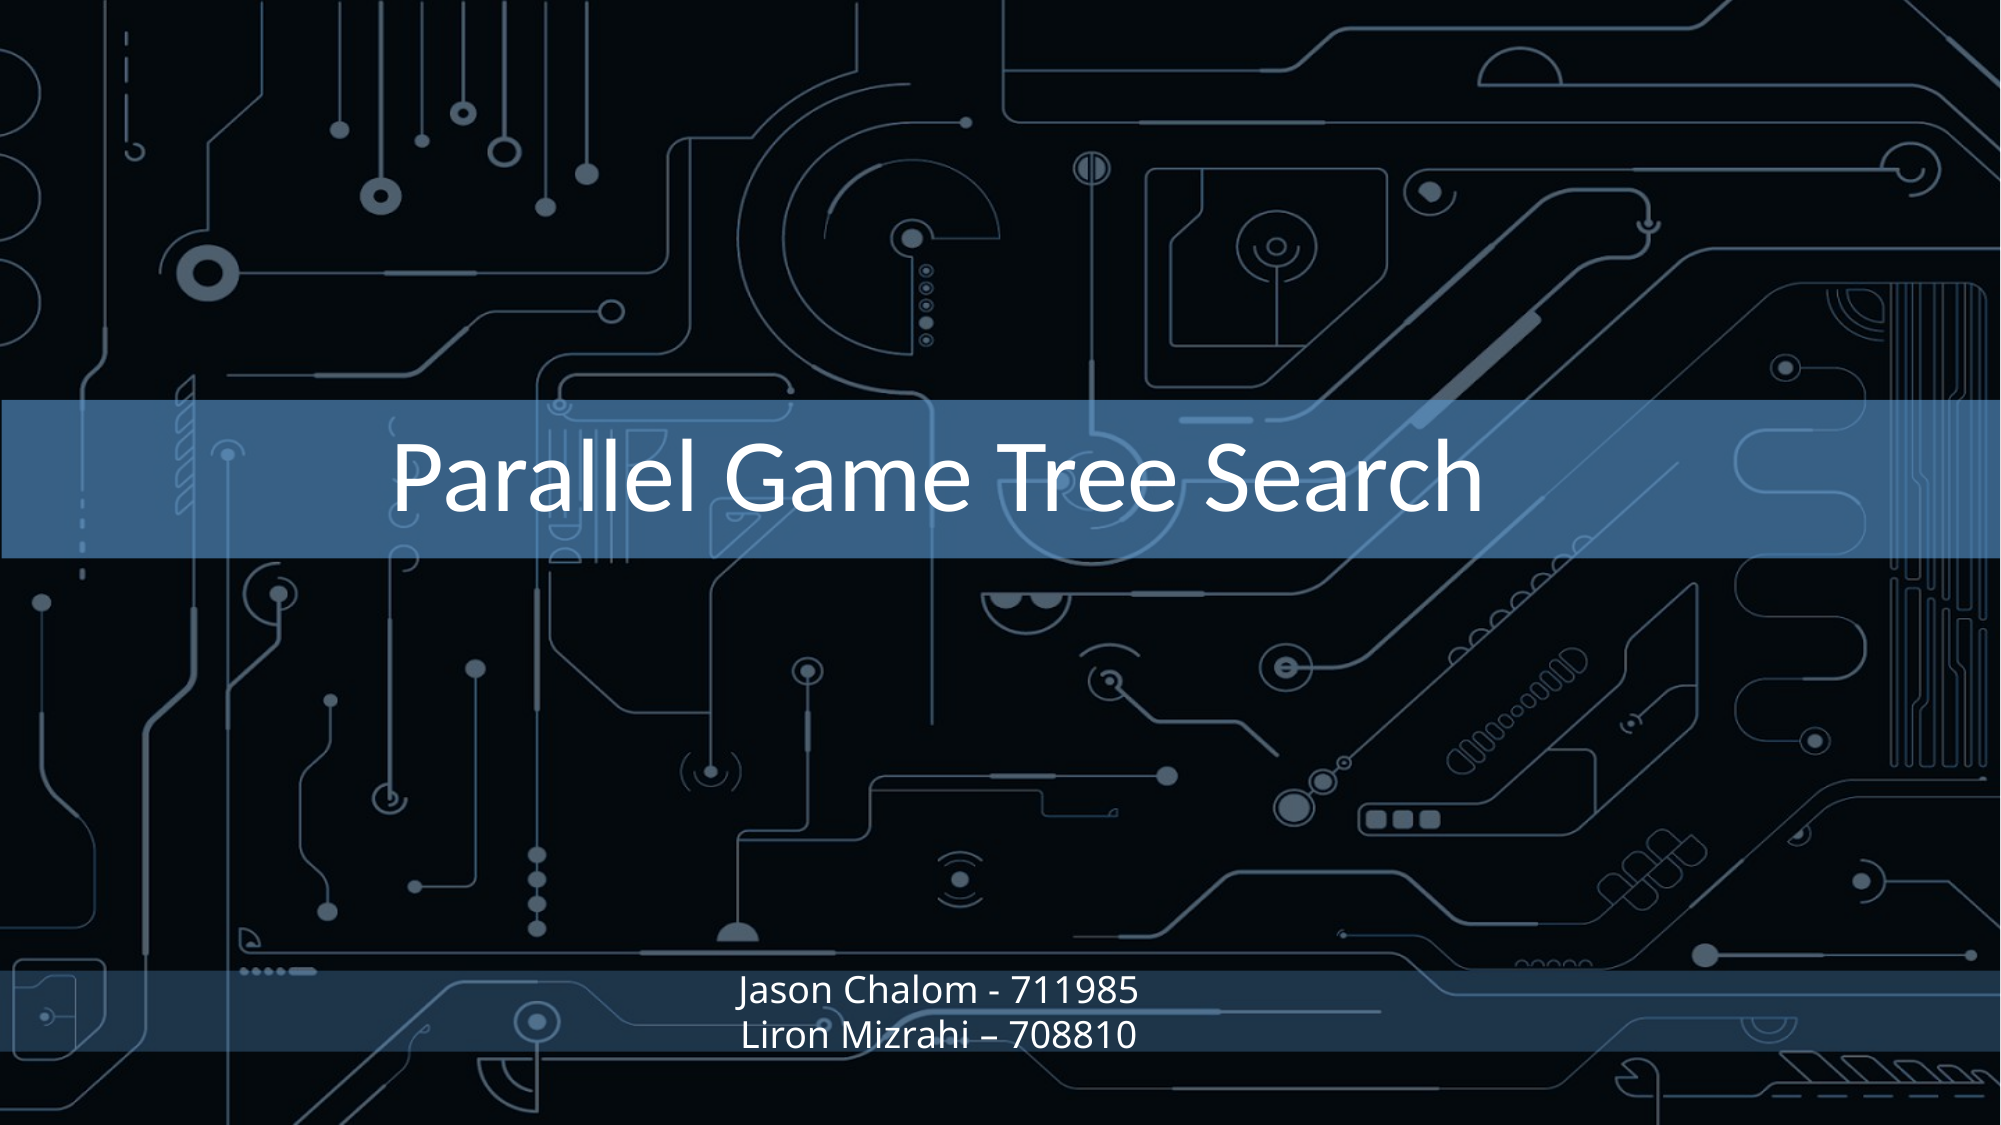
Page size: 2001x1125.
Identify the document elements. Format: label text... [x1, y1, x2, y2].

text_box Parallel Game Tree Search [323, 399, 1555, 540]
text_box Jason Chalom - 711985 Liron Mizrahi – 708810 [517, 958, 1360, 1064]
text_box [0, 0, 2000, 1125]
